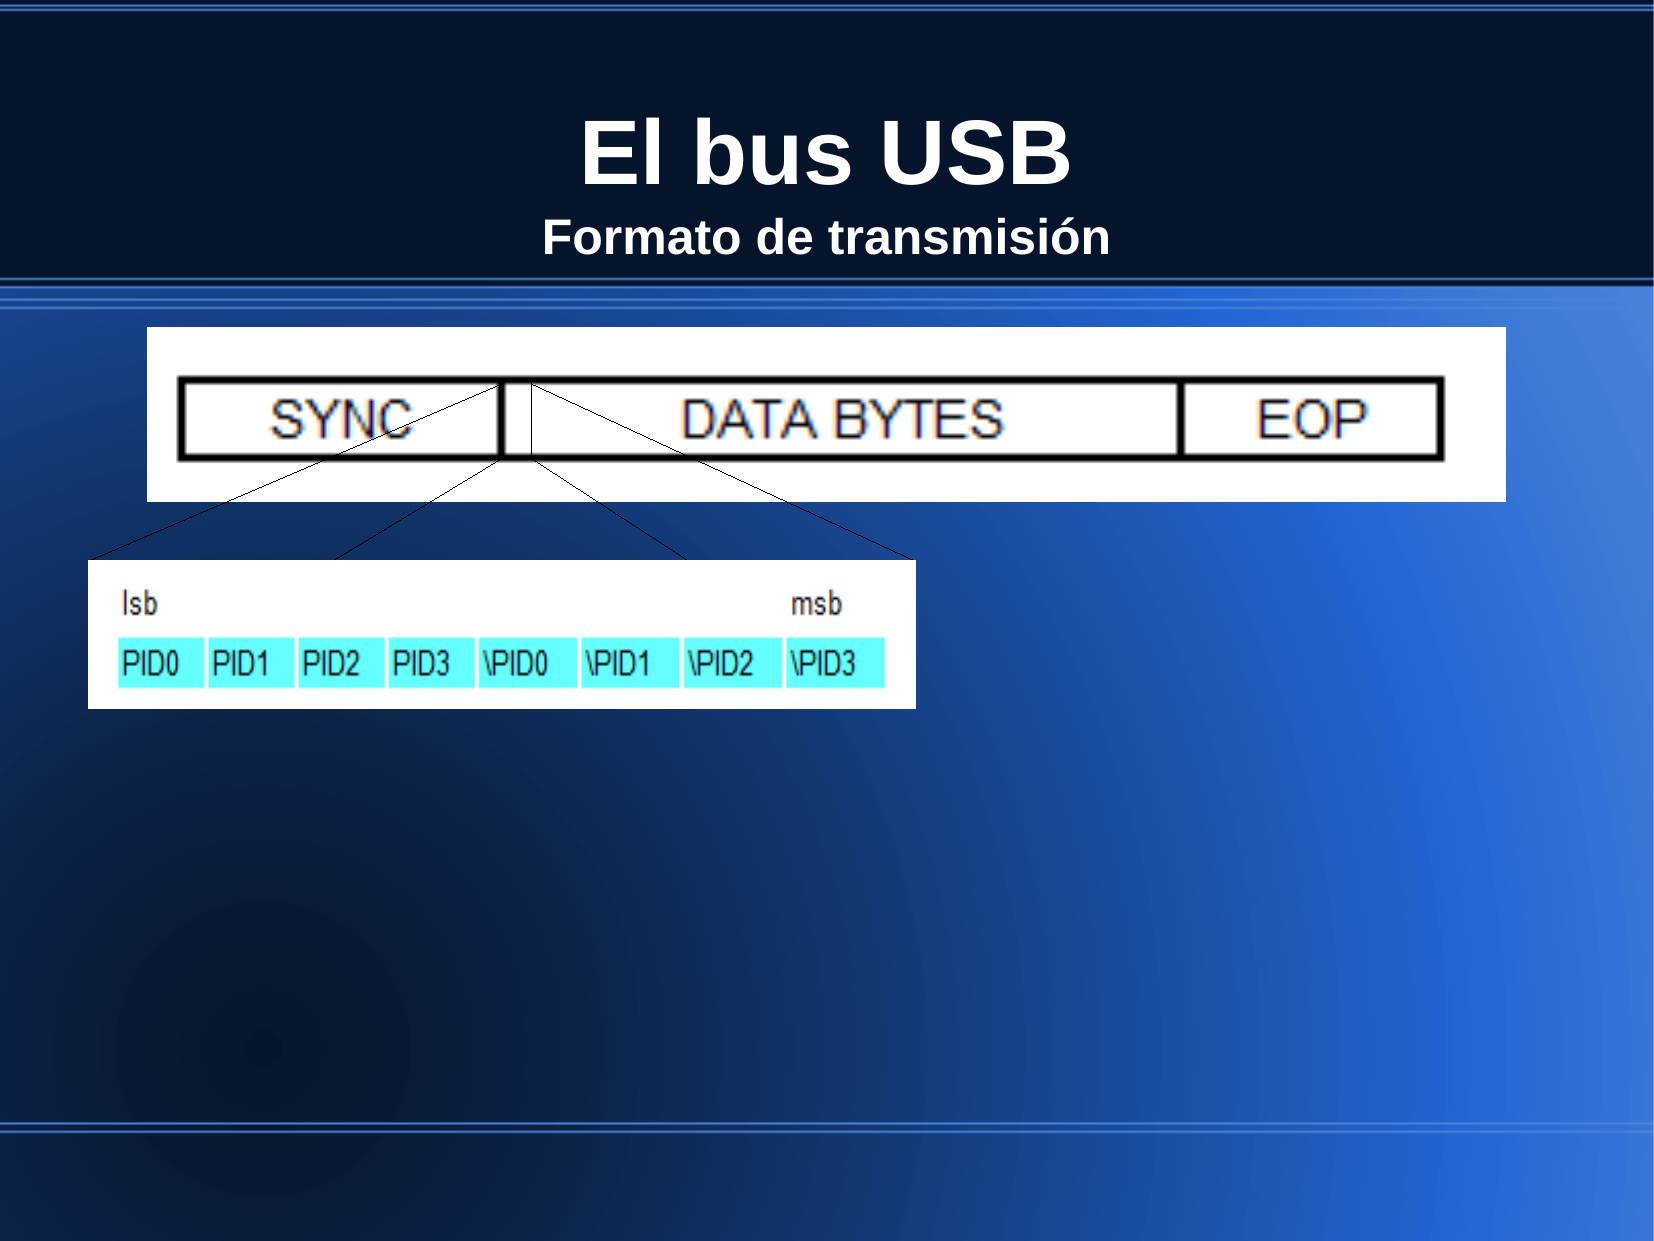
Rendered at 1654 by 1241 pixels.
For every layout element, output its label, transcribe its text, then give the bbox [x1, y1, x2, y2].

picture [0, 0, 1654, 1241]
title Formato de transmisión [509, 208, 1145, 266]
title El bus USB [82, 49, 1571, 257]
